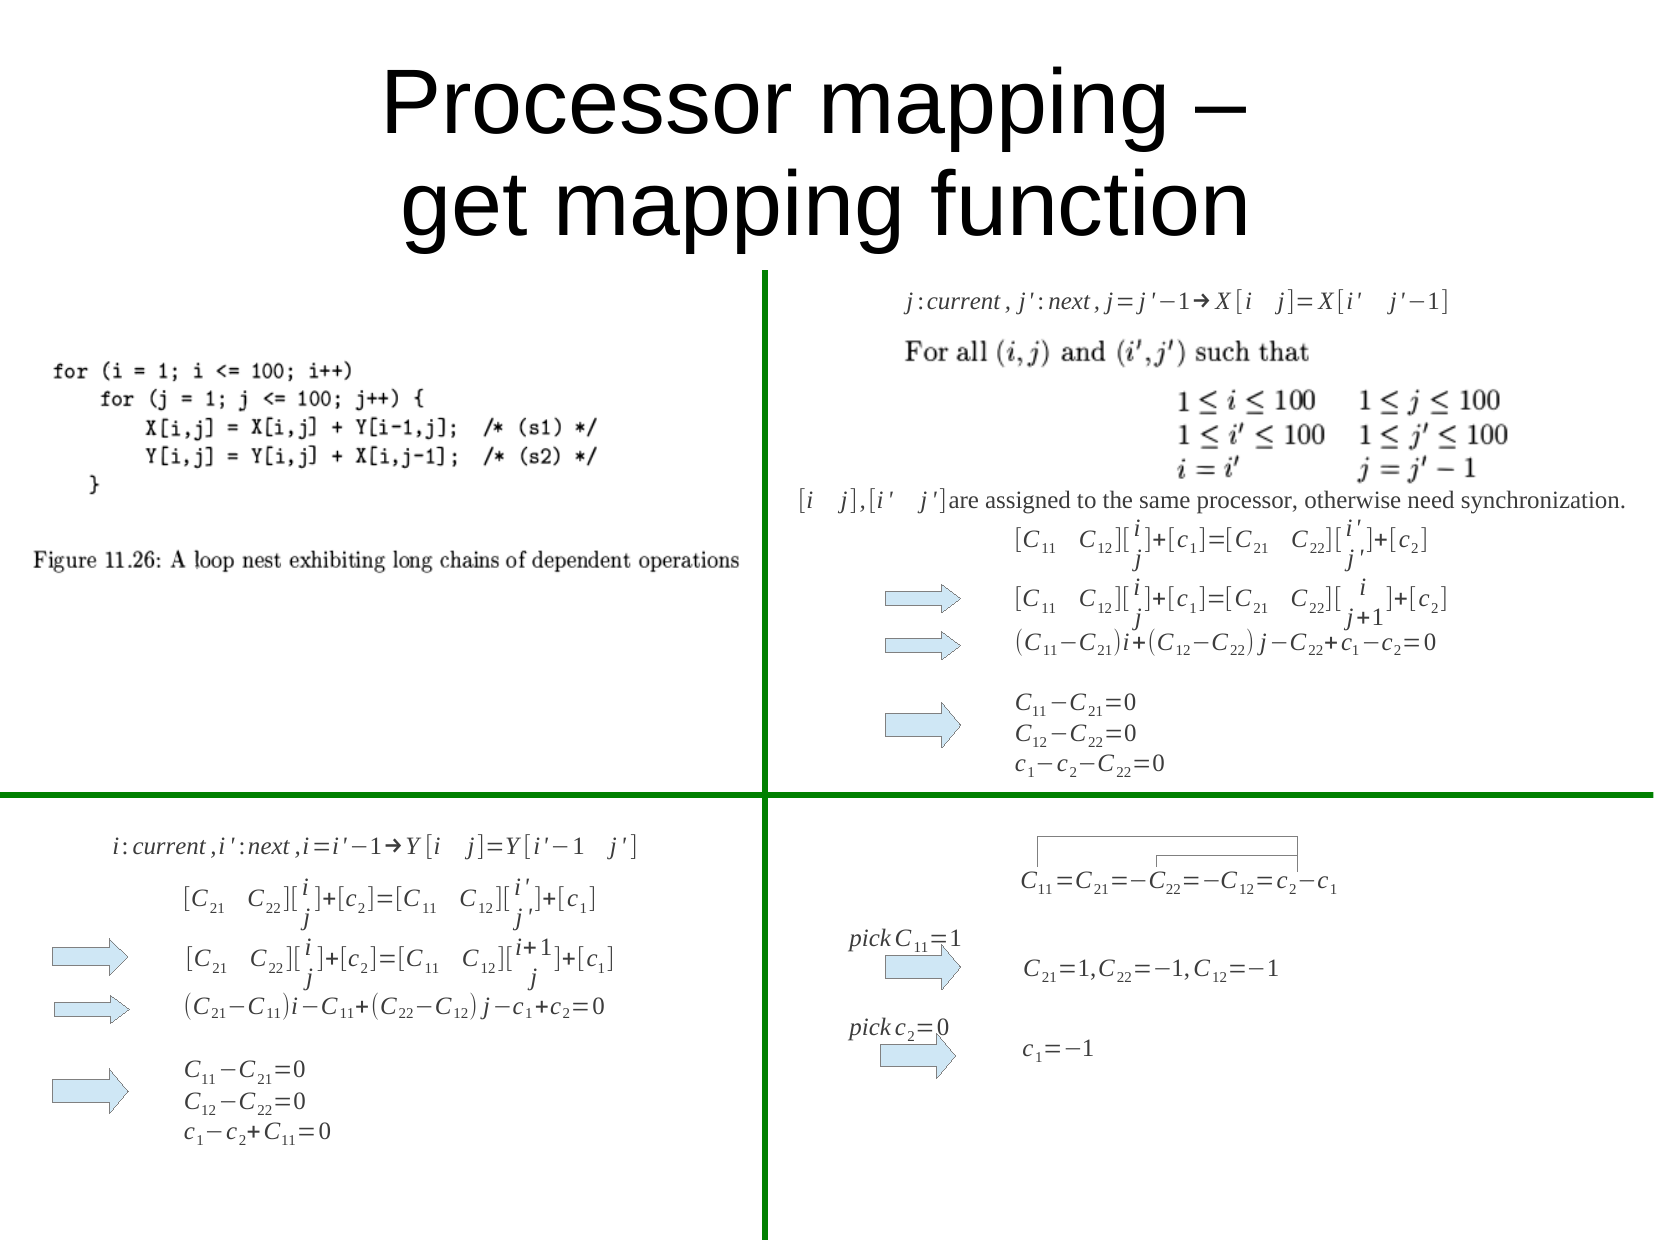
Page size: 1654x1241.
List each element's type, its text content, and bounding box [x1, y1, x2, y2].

text_box [54, 995, 130, 1024]
chart [1008, 688, 1172, 781]
chart [840, 924, 968, 956]
chart [1016, 1034, 1101, 1067]
chart [897, 284, 1456, 316]
chart [1008, 574, 1454, 660]
title Processor mapping – get mapping function [82, 49, 1571, 257]
chart [177, 1056, 338, 1149]
text_box [880, 1045, 956, 1079]
chart [177, 934, 621, 1023]
chart [176, 874, 602, 931]
chart [928, 737, 941, 743]
chart [1014, 866, 1344, 900]
chart [792, 483, 1634, 572]
text_box [52, 1068, 129, 1114]
picture [15, 351, 751, 586]
text_box [885, 702, 961, 748]
text_box [52, 938, 128, 976]
chart [1016, 954, 1285, 986]
picture [885, 333, 1520, 483]
chart [840, 1013, 956, 1045]
chart [105, 829, 643, 861]
text_box [885, 956, 961, 990]
text_box [885, 631, 961, 660]
text_box [885, 584, 961, 613]
